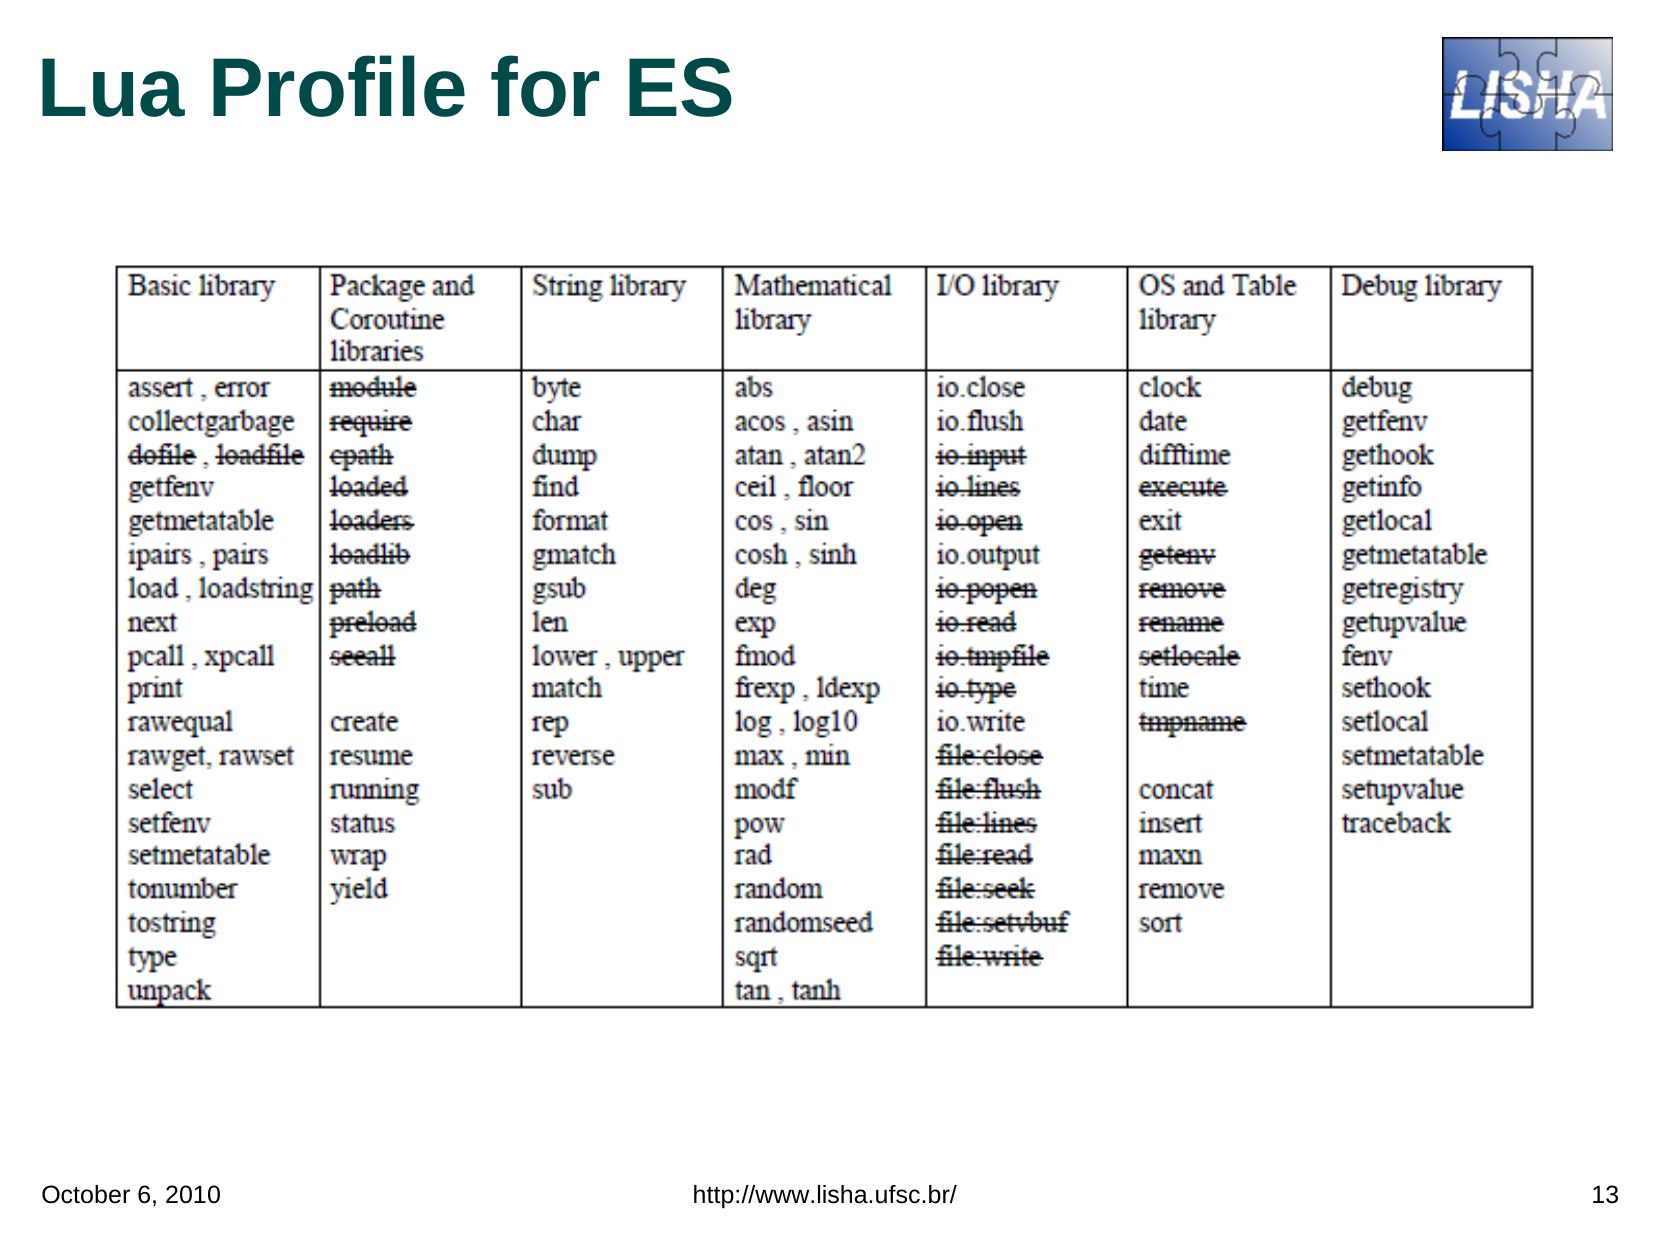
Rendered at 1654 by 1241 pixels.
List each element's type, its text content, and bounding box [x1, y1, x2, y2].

title Lua Profile for ES [37, 37, 1426, 151]
picture [112, 262, 1538, 1013]
picture [1442, 37, 1613, 151]
